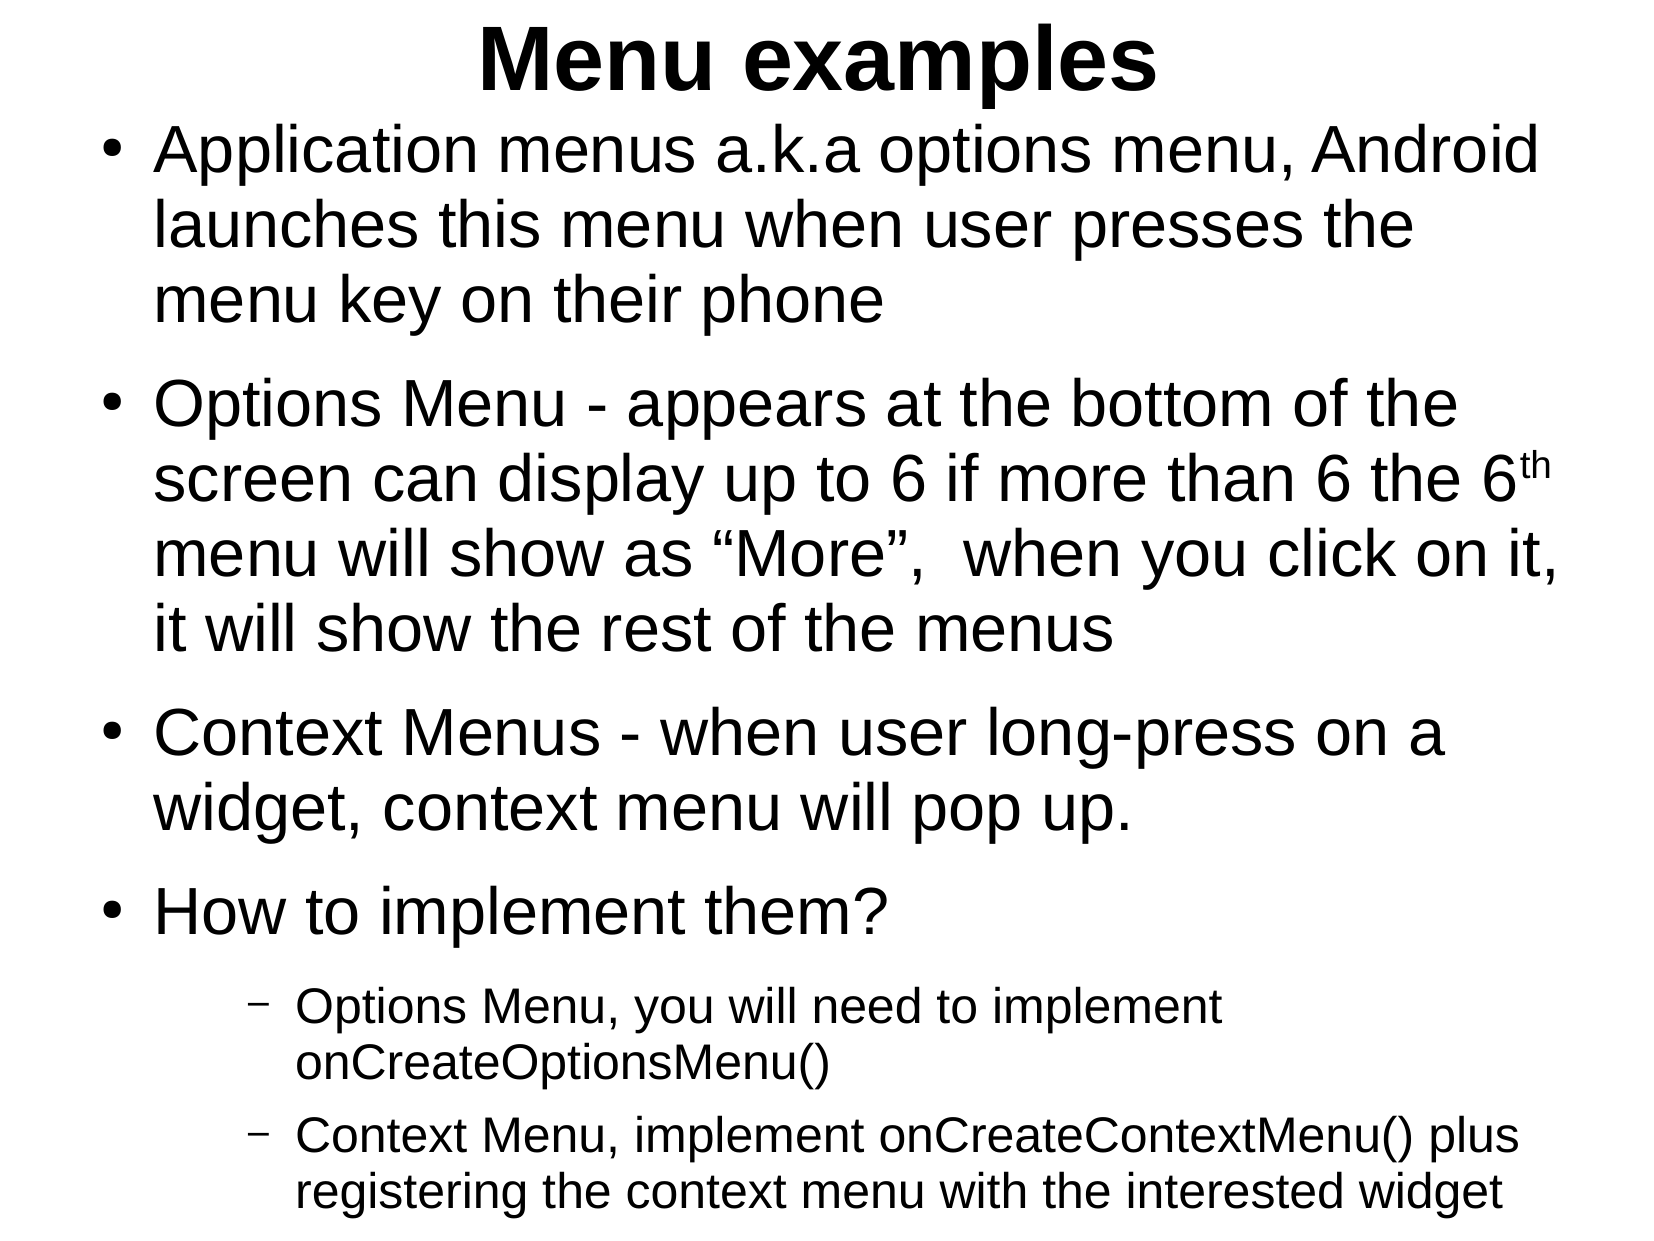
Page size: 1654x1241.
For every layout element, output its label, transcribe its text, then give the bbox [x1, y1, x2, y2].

list Application menus a.k.a options menu, Android launches this menu when user presses the menu key on their phone Options Menu - appears at the bottom of the screen can display up to 6 if more than 6 the 6th menu will show as “More”, when you click on it, it will show the rest of the menus Context Menus - when user long-press on a widget, context menu will pop up. How to implement them? Options Menu, you will need to implement onCreateOptionsMenu() Context Menu, implement onCreateContextMenu() plus registering the context menu with the interested widget [82, 112, 1571, 1241]
title Menu examples [75, 0, 1564, 155]
